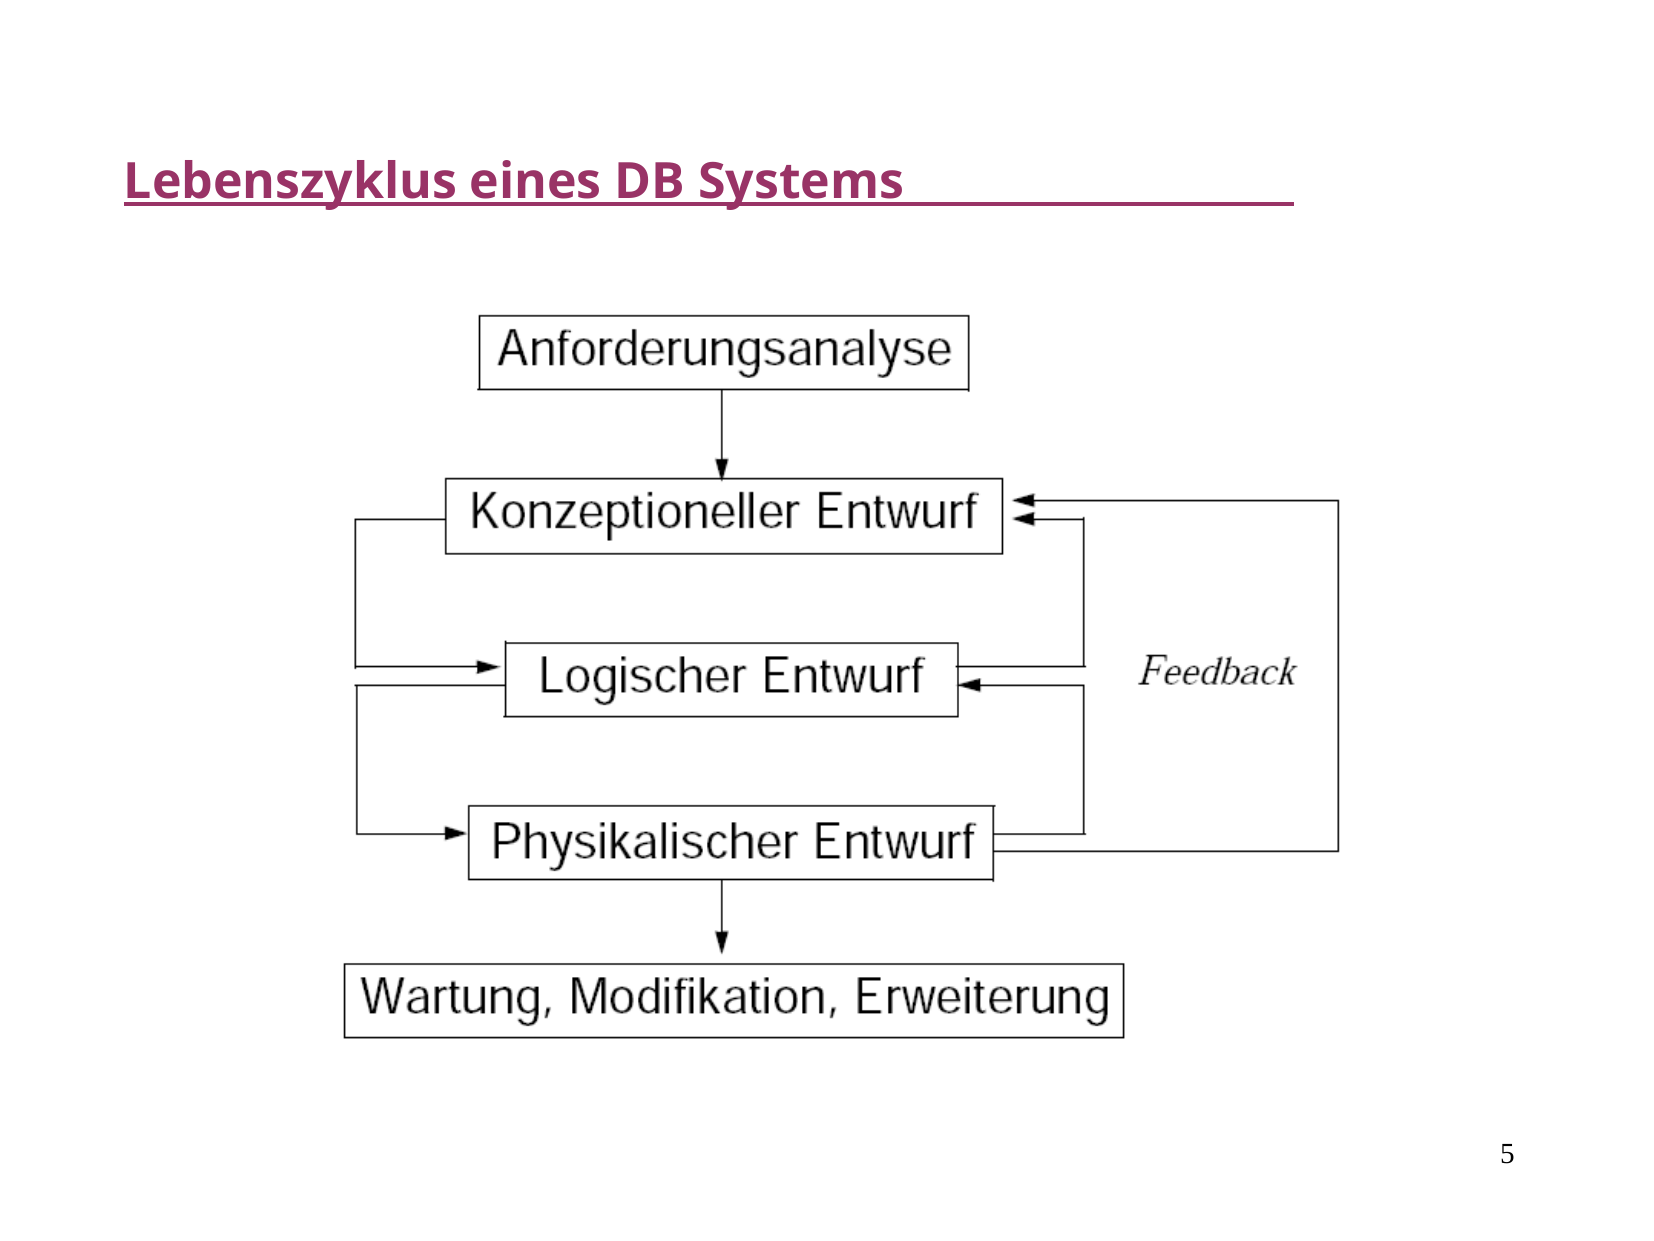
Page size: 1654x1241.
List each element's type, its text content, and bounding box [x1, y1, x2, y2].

picture [295, 295, 1370, 1106]
title Lebenszyklus eines DB Systems [124, 117, 1530, 241]
